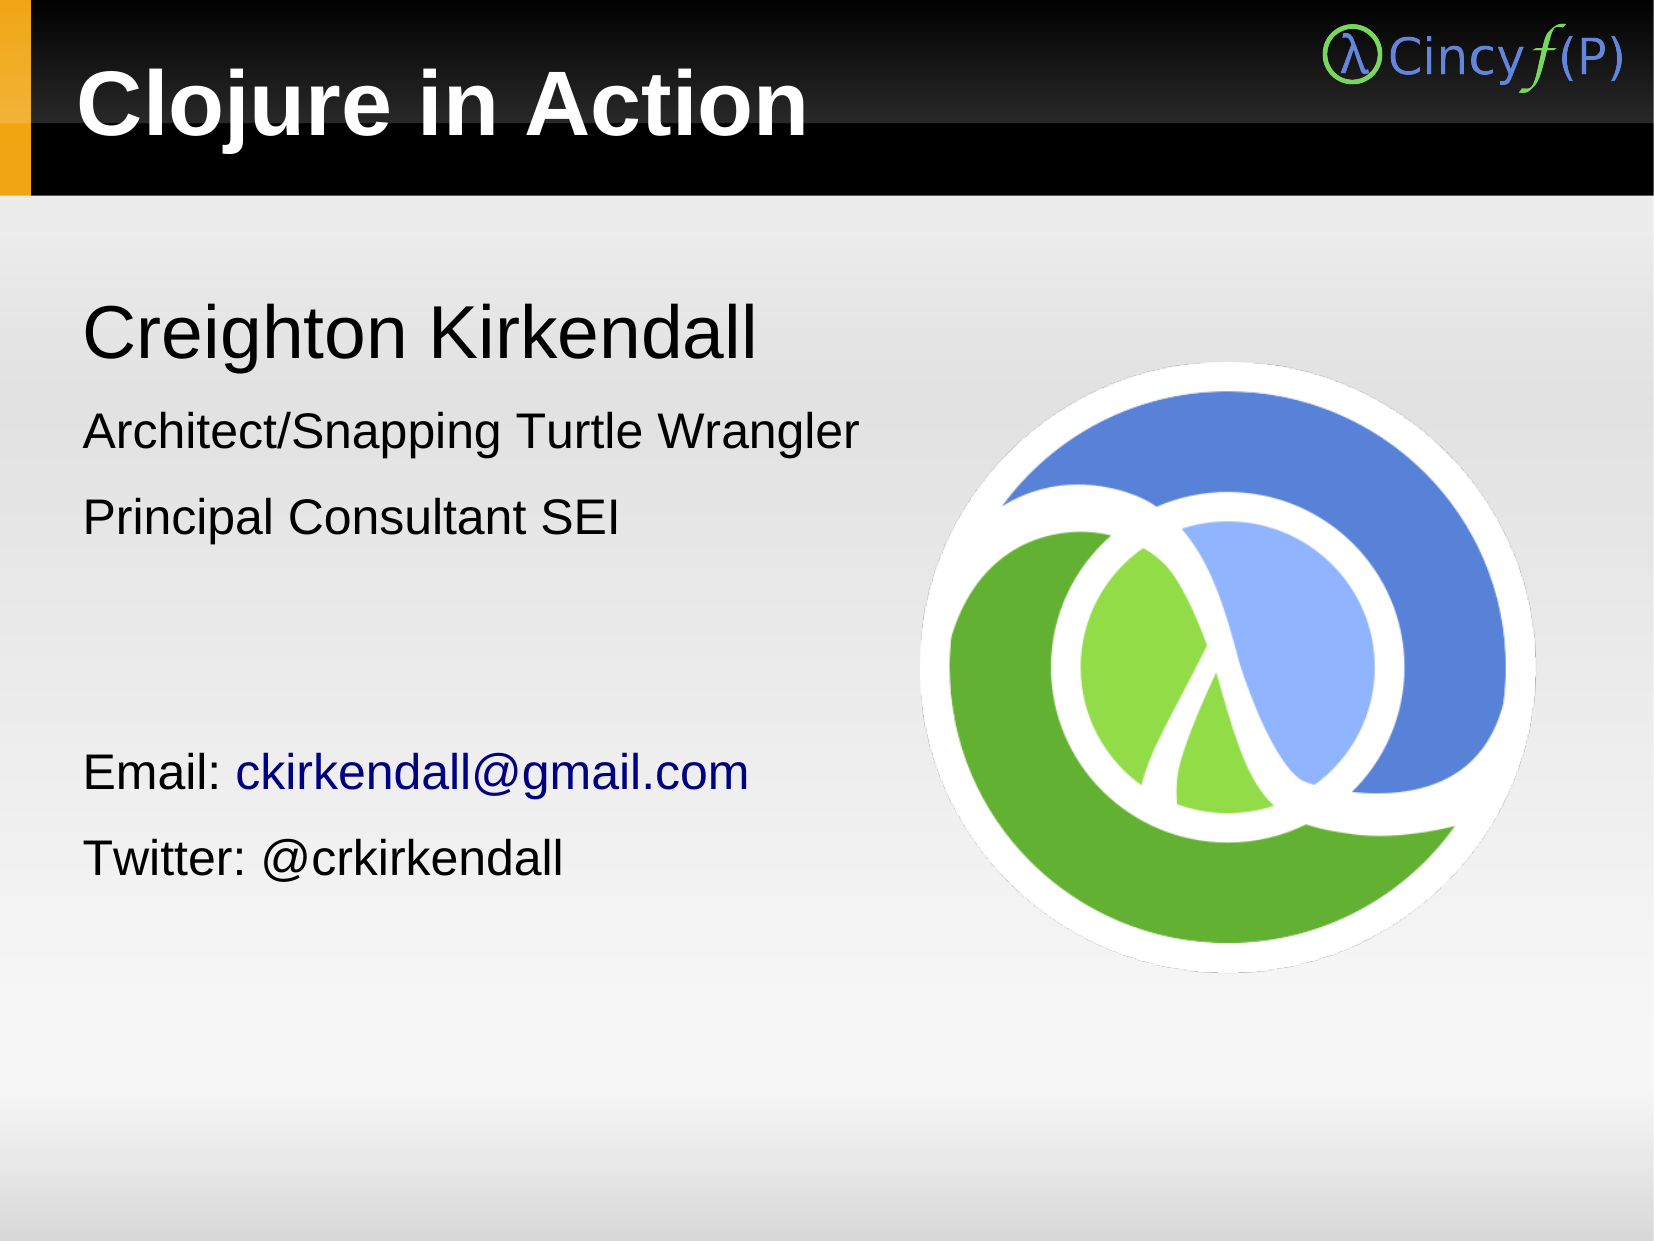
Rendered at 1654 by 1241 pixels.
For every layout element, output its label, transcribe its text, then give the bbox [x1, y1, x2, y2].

list Creighton Kirkendall Architect/Snapping Turtle Wrangler Principal Consultant SEI Email: ckirkendall@gmail.com Twitter: @crkirkendall [82, 290, 901, 1109]
title Clojure in Action [76, 0, 1565, 208]
picture [0, 0, 1654, 1241]
